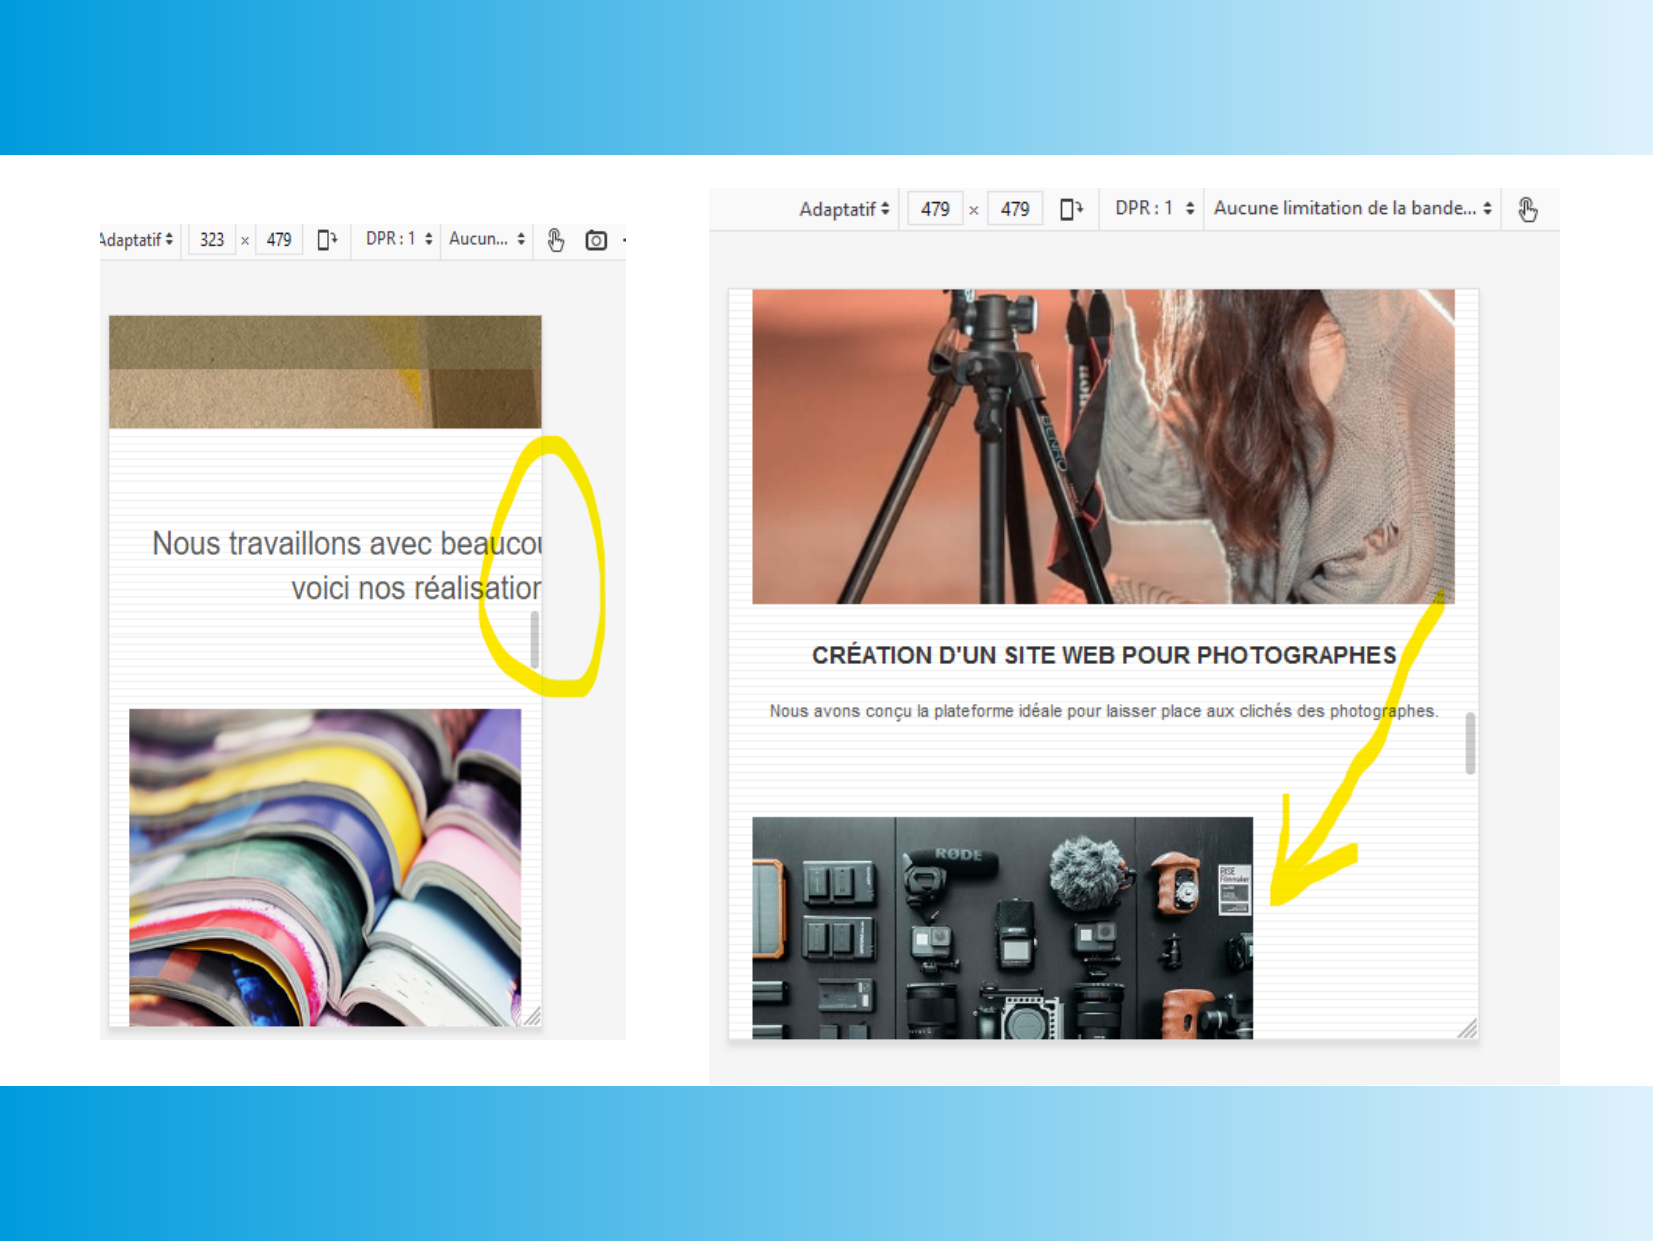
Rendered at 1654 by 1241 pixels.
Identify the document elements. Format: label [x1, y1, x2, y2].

picture [100, 224, 626, 1040]
picture [709, 188, 1560, 1085]
